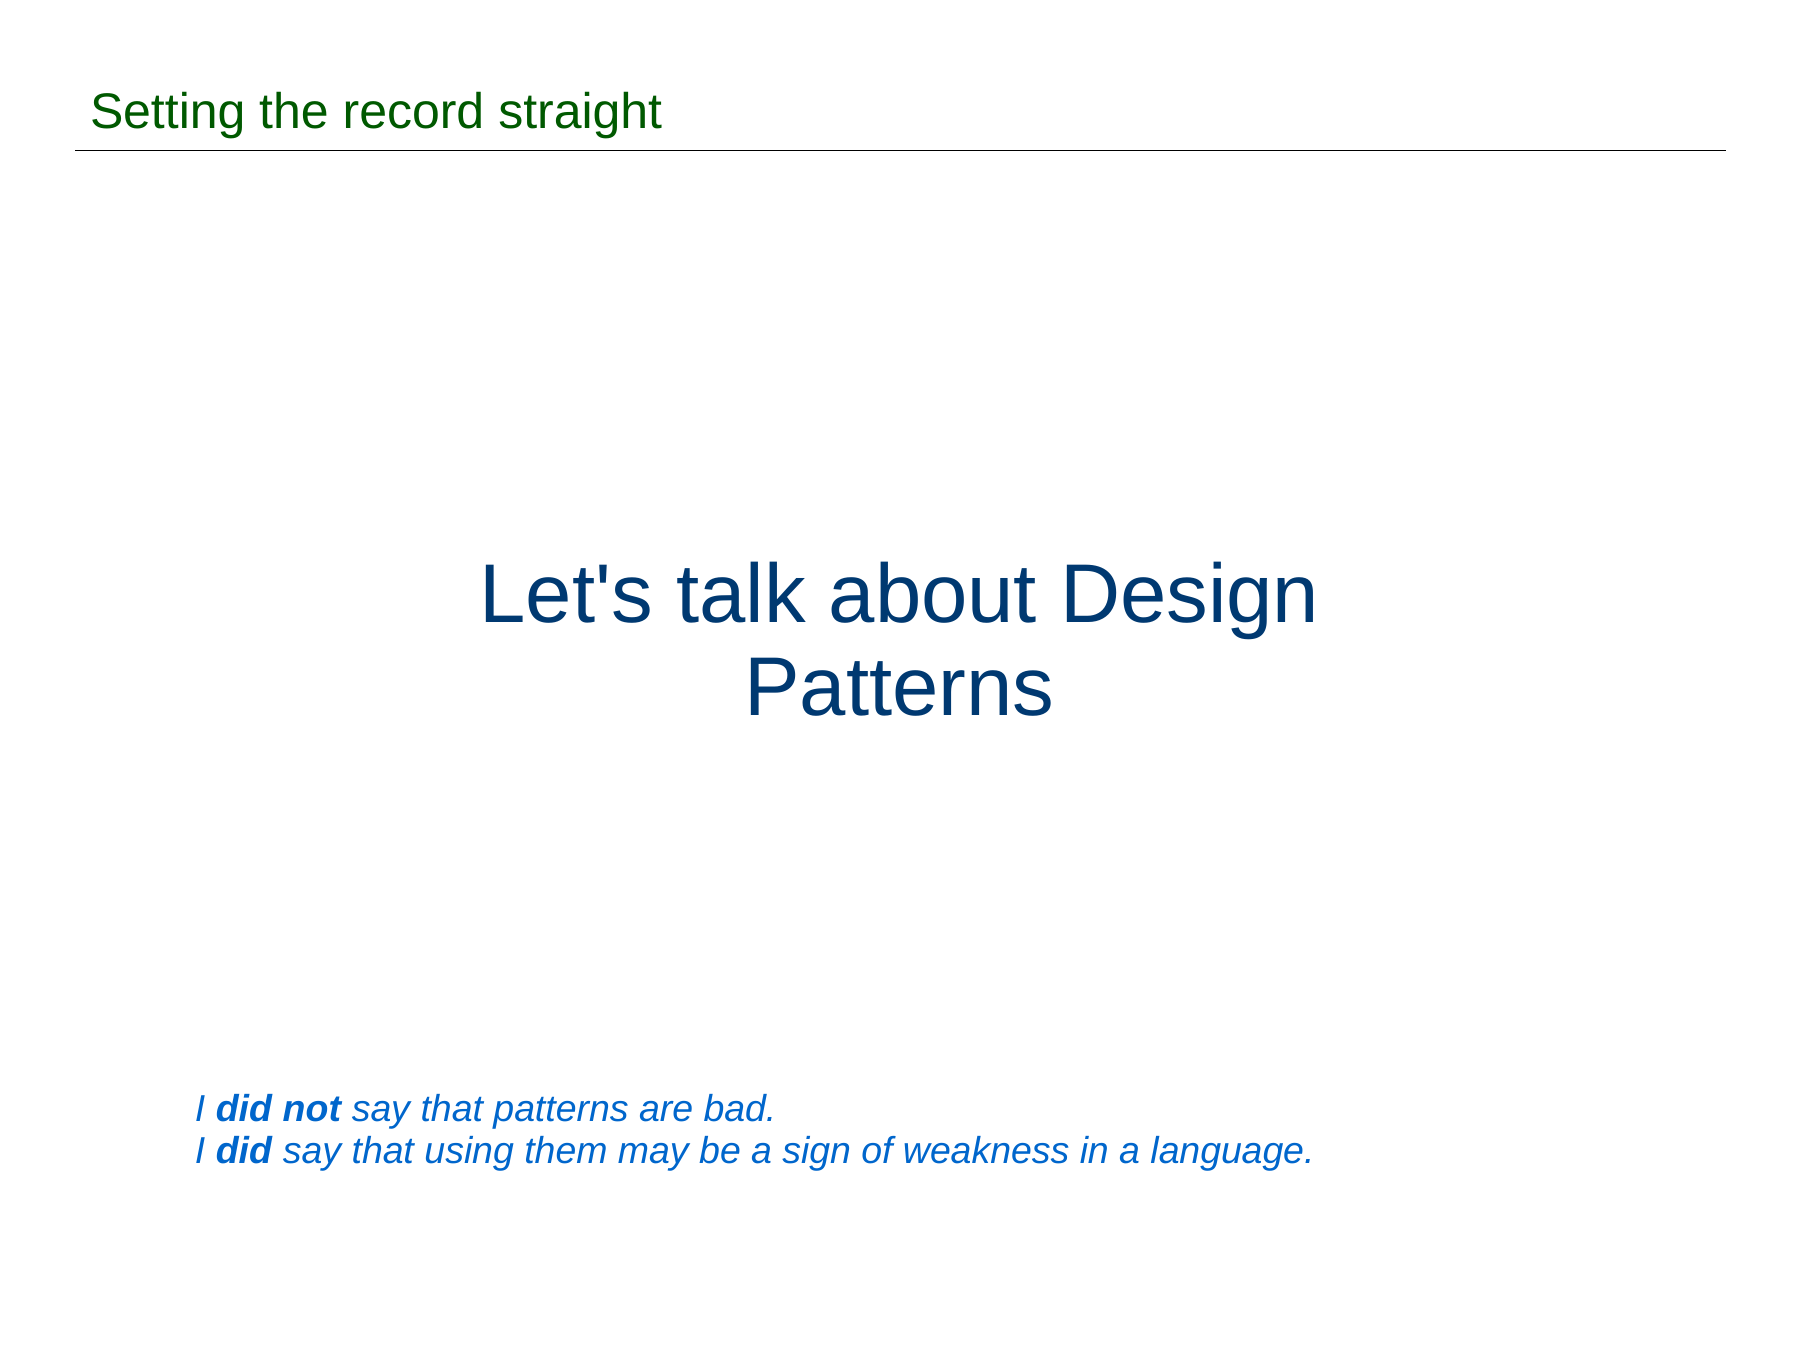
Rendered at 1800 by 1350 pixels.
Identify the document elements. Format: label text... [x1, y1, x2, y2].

text_box I did not say that patterns are bad. I did say that using them may be a sign of weakness in a language. [180, 1080, 1441, 1179]
text_box Let's talk about Design Patterns [359, 539, 1441, 741]
title Setting the record straight [90, 38, 1710, 147]
